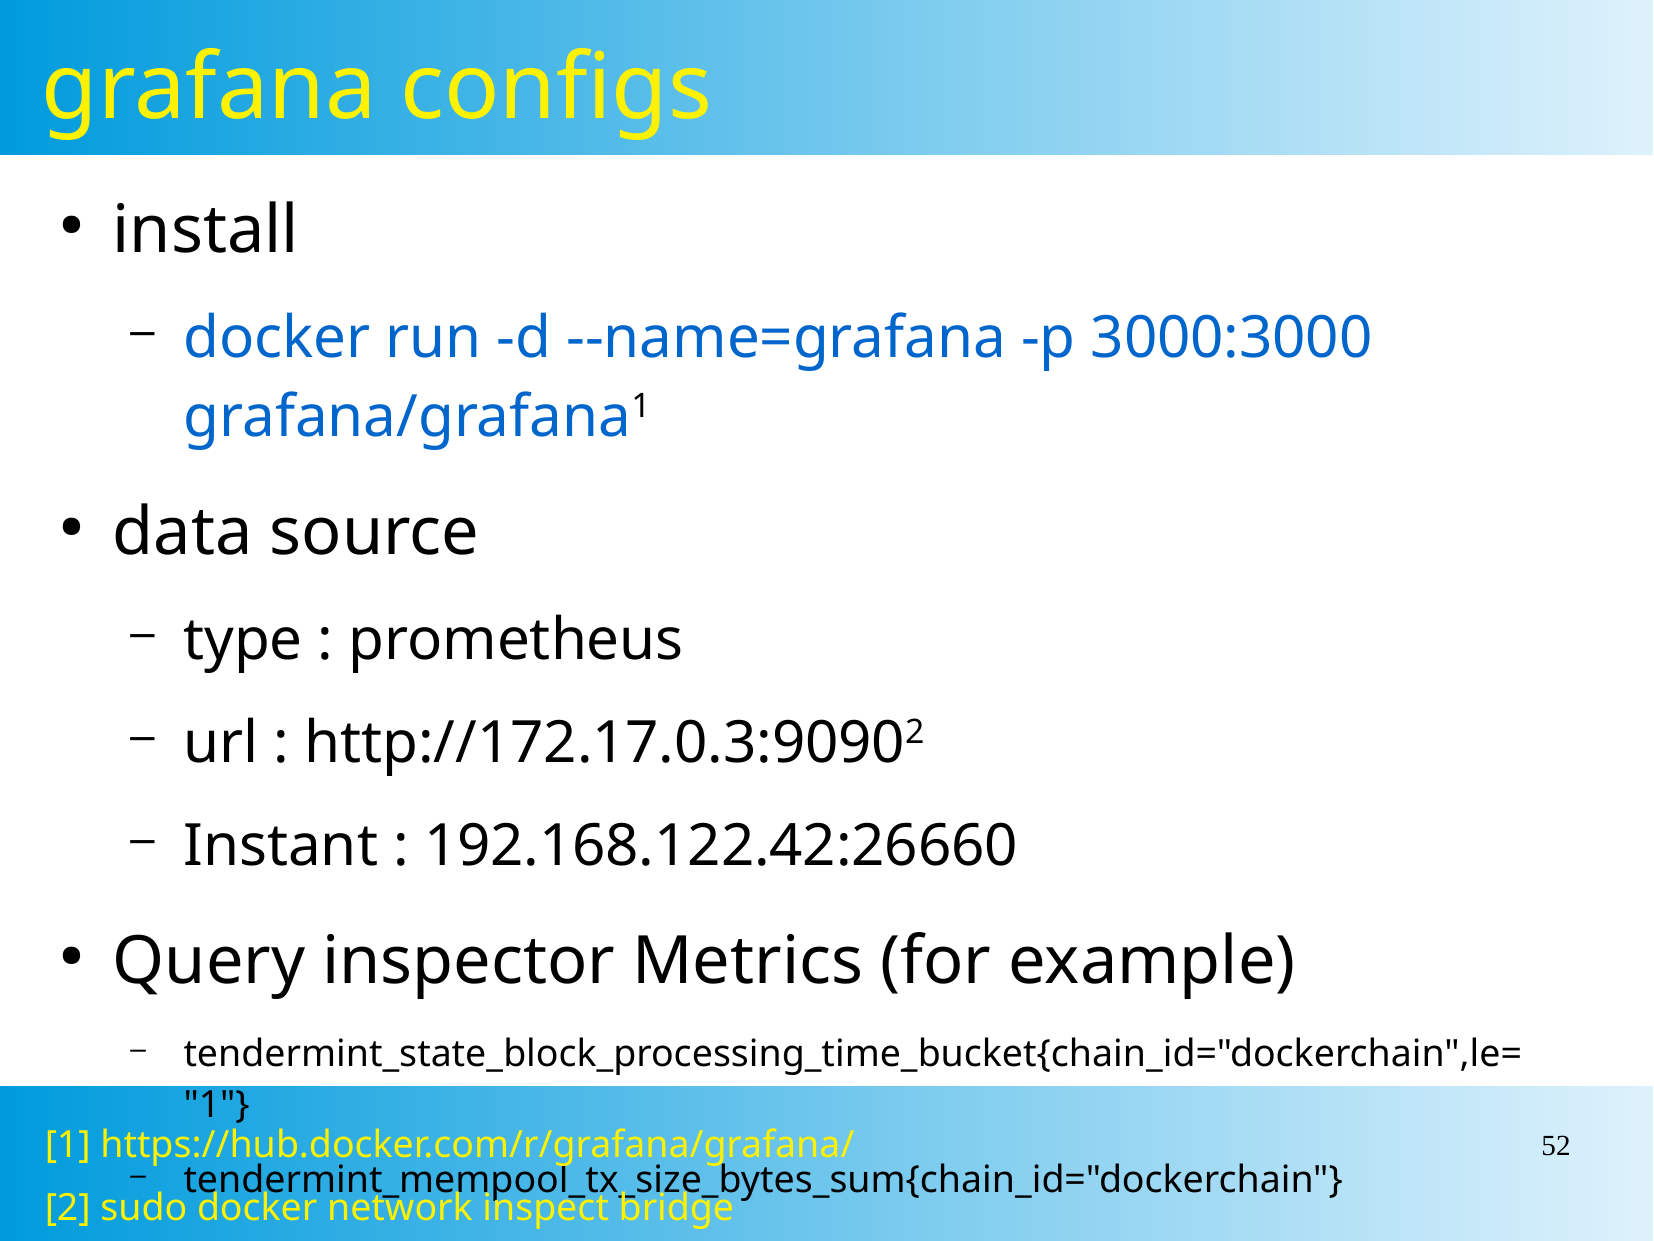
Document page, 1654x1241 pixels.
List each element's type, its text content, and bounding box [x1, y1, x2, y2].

title grafana configs [41, 30, 1531, 136]
text_box [2] sudo docker network inspect bridge [30, 1173, 1501, 1226]
list install docker run -d --name=grafana -p 3000:3000 grafana/grafana1 data source type : prometheus url : http://172.17.0.3:90902 Instant : 192.168.122.42:26660 Query inspector Metrics (for example) tendermint_state_block_processing_time_bucket{chain_id="dockerchain",le="1"} tendermint_mempool_tx_size_bytes_sum{chain_id="dockerchain"} ... [41, 180, 1531, 901]
text_box [1] https://hub.docker.com/r/grafana/grafana/ [30, 1110, 1246, 1163]
